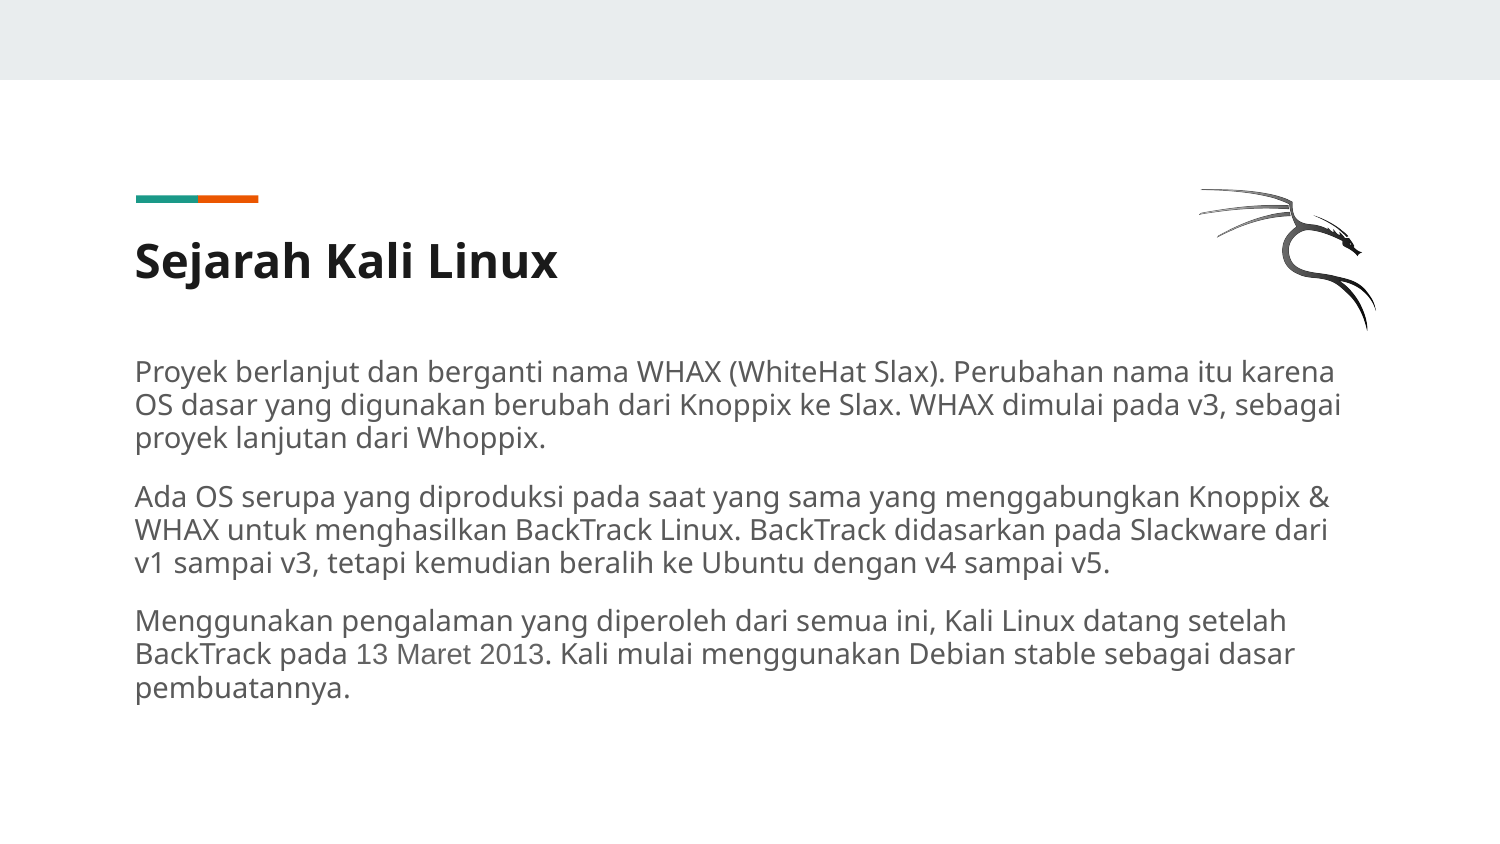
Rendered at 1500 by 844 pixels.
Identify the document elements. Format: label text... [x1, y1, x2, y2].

list Proyek berlanjut dan berganti nama WHAX (WhiteHat Slax). Perubahan nama itu karena OS dasar yang digunakan berubah dari Knoppix ke Slax. WHAX dimulai pada v3, sebagai proyek lanjutan dari Whoppix. Ada OS serupa yang diproduksi pada saat yang sama yang menggabungkan Knoppix & WHAX untuk menghasilkan BackTrack Linux. BackTrack didasarkan pada Slackware dari v1 sampai v3, tetapi kemudian beralih ke Ubuntu dengan v4 sampai v5. Menggunakan pengalaman yang diperoleh dari semua ini, Kali Linux datang setelah BackTrack pada 13 Maret 2013. Kali mulai menggunakan Debian stable sebagai dasar pembuatannya. [119, 341, 1381, 712]
picture [1194, 184, 1381, 336]
title Sejarah Kali Linux [119, 216, 1194, 305]
